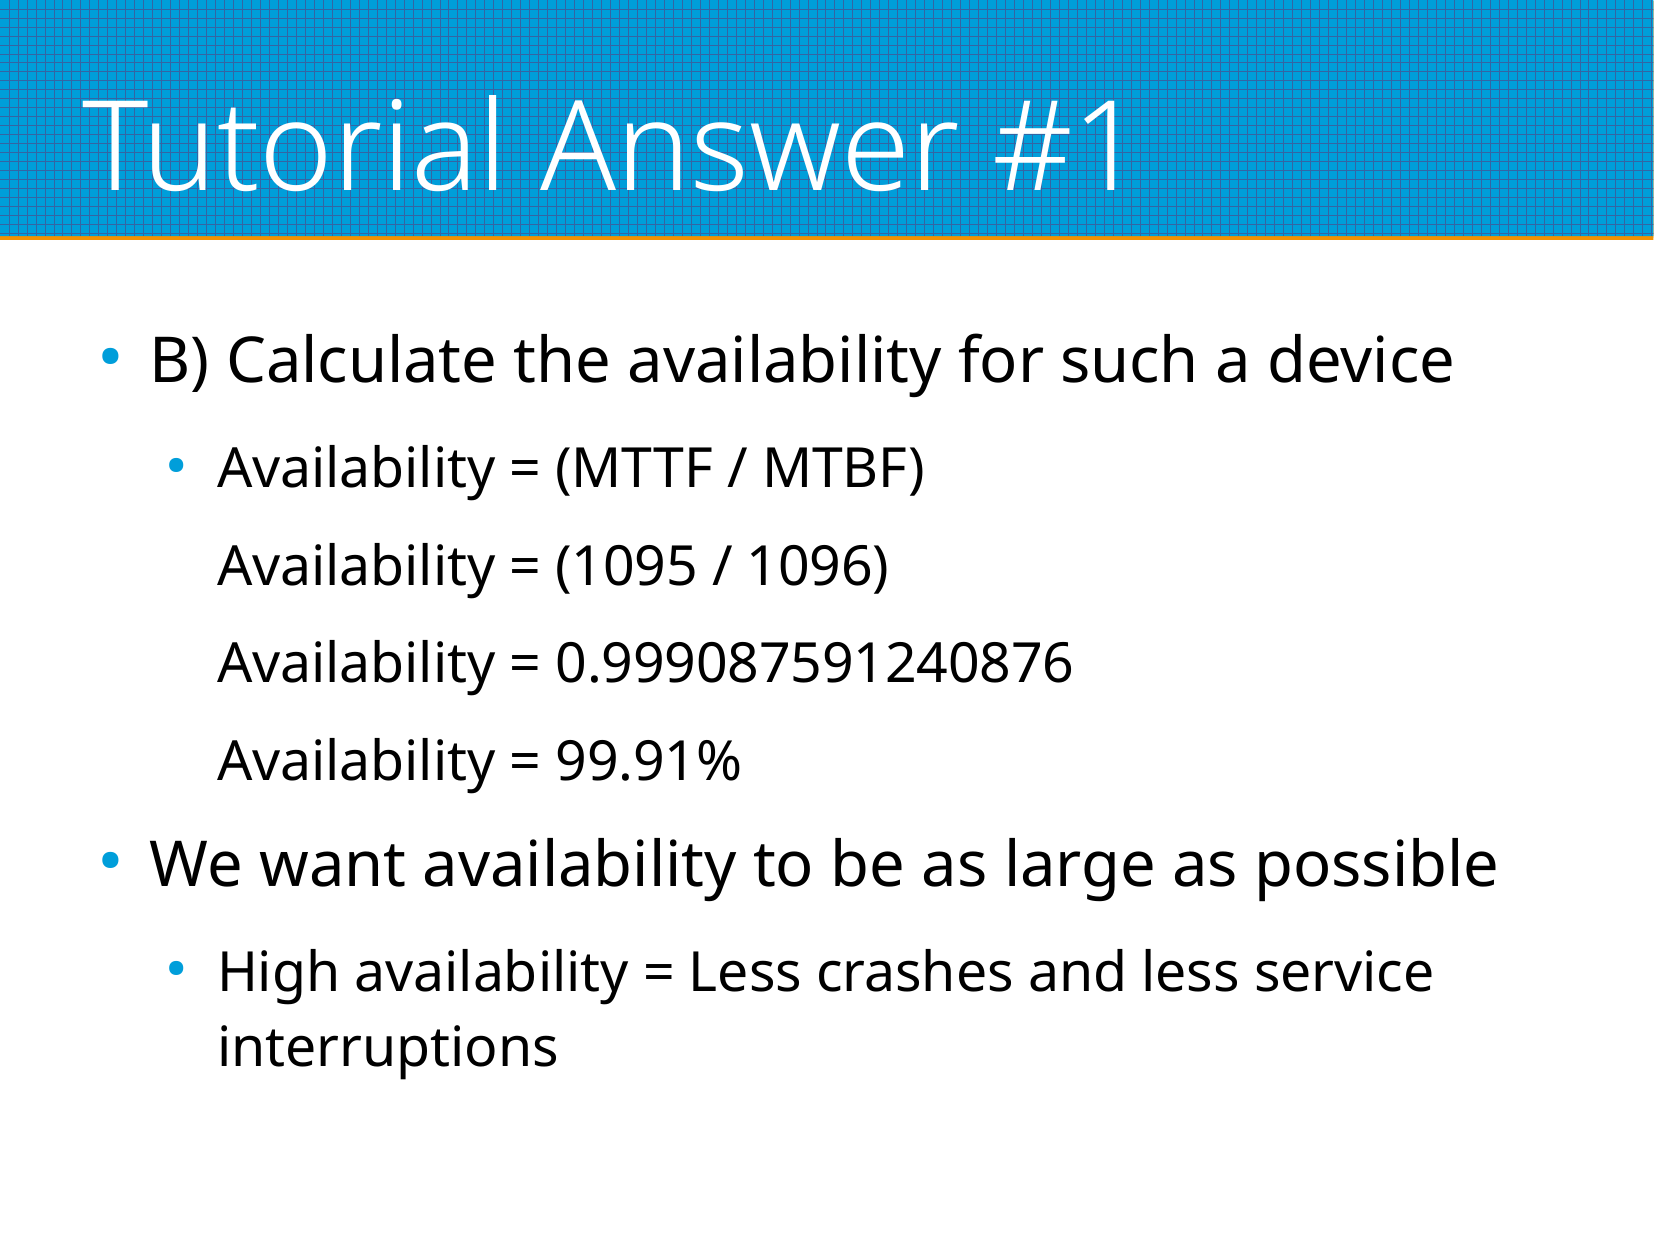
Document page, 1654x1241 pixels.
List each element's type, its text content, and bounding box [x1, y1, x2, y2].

list B) Calculate the availability for such a device Availability = (MTTF / MTBF) Availability = (1095 / 1096) Availability = 0.999087591240876 Availability = 99.91% We want availability to be as large as possible High availability = Less crashes and less service interruptions [82, 314, 1563, 1093]
title Tutorial Answer #1 [82, 19, 1571, 227]
